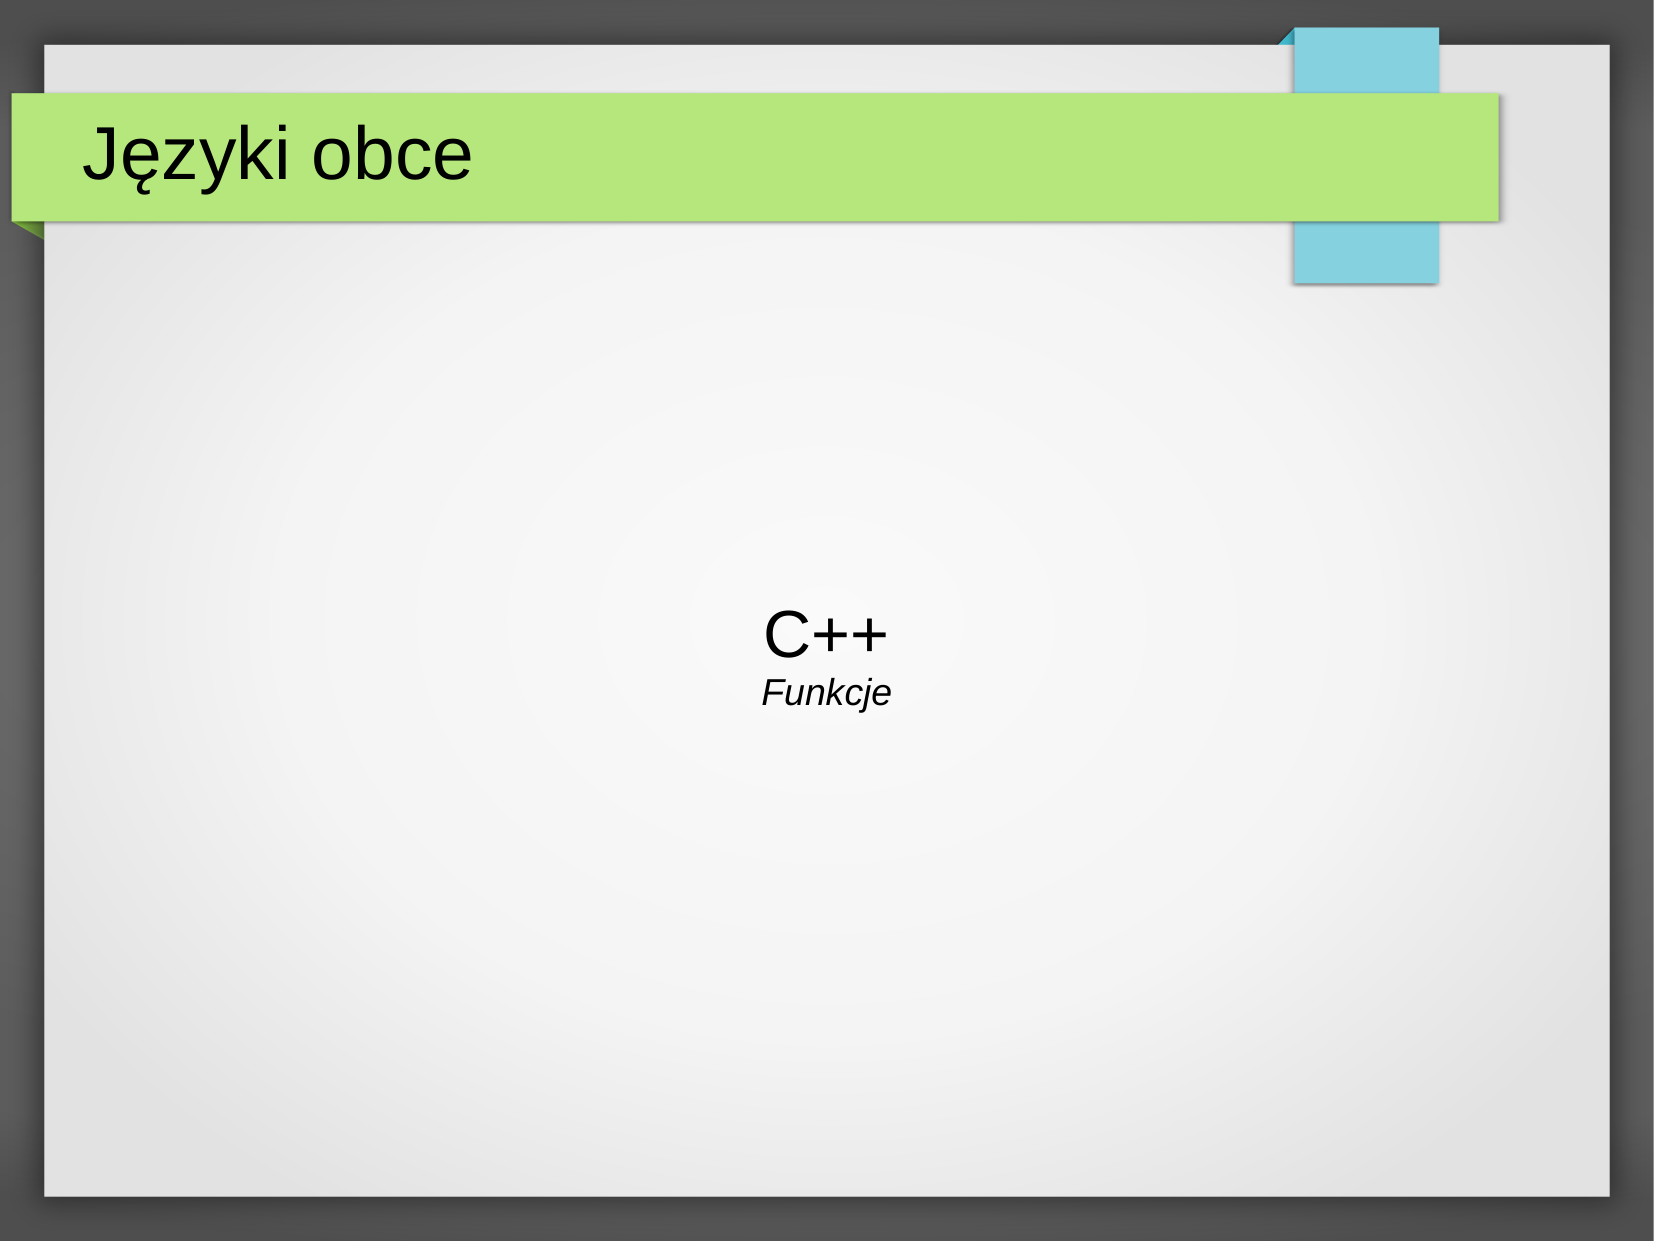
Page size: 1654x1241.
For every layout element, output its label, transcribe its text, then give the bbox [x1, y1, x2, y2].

title Języki obce [82, 94, 1264, 213]
subtitle C++ Funkcje [82, 295, 1571, 1015]
picture [0, 0, 1654, 1241]
